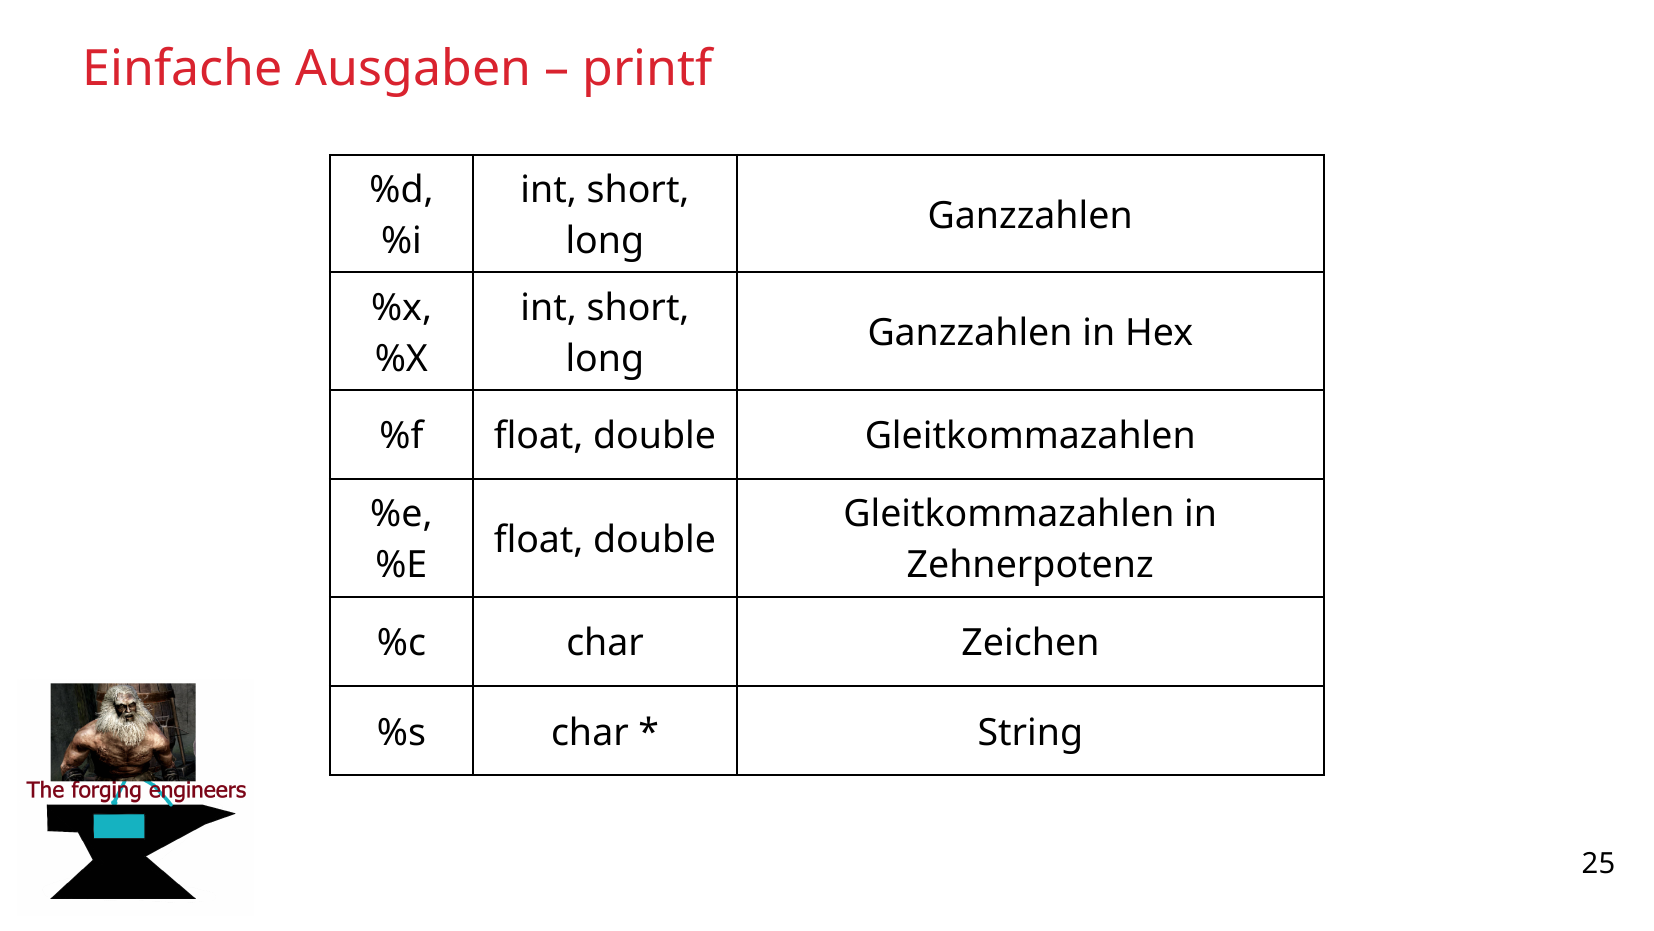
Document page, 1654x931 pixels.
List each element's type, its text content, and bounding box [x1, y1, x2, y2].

table_cell String [738, 687, 1323, 774]
table_cell %x, %X [331, 273, 472, 389]
table_cell %f [331, 391, 472, 478]
table_cell %c [331, 598, 472, 685]
table_cell char * [474, 687, 736, 774]
table_cell Gleitkommazahlen [738, 391, 1323, 478]
table_cell char [474, 598, 736, 685]
table_cell %e, %E [331, 480, 472, 596]
table_header int, short, long [474, 156, 736, 271]
table_cell %s [331, 687, 472, 774]
title Einfache Ausgaben – printf [82, 37, 1571, 95]
table_cell Gleitkommazahlen in Zehnerpotenz [738, 480, 1323, 596]
table_header %d, %i [331, 156, 472, 271]
table_header Ganzzahlen [738, 156, 1323, 271]
table_cell float, double [474, 391, 736, 478]
table_cell float, double [474, 480, 736, 596]
table_cell Ganzzahlen in Hex [738, 273, 1323, 389]
table_cell int, short, long [474, 273, 736, 389]
picture [17, 679, 254, 916]
table_cell Zeichen [738, 598, 1323, 685]
